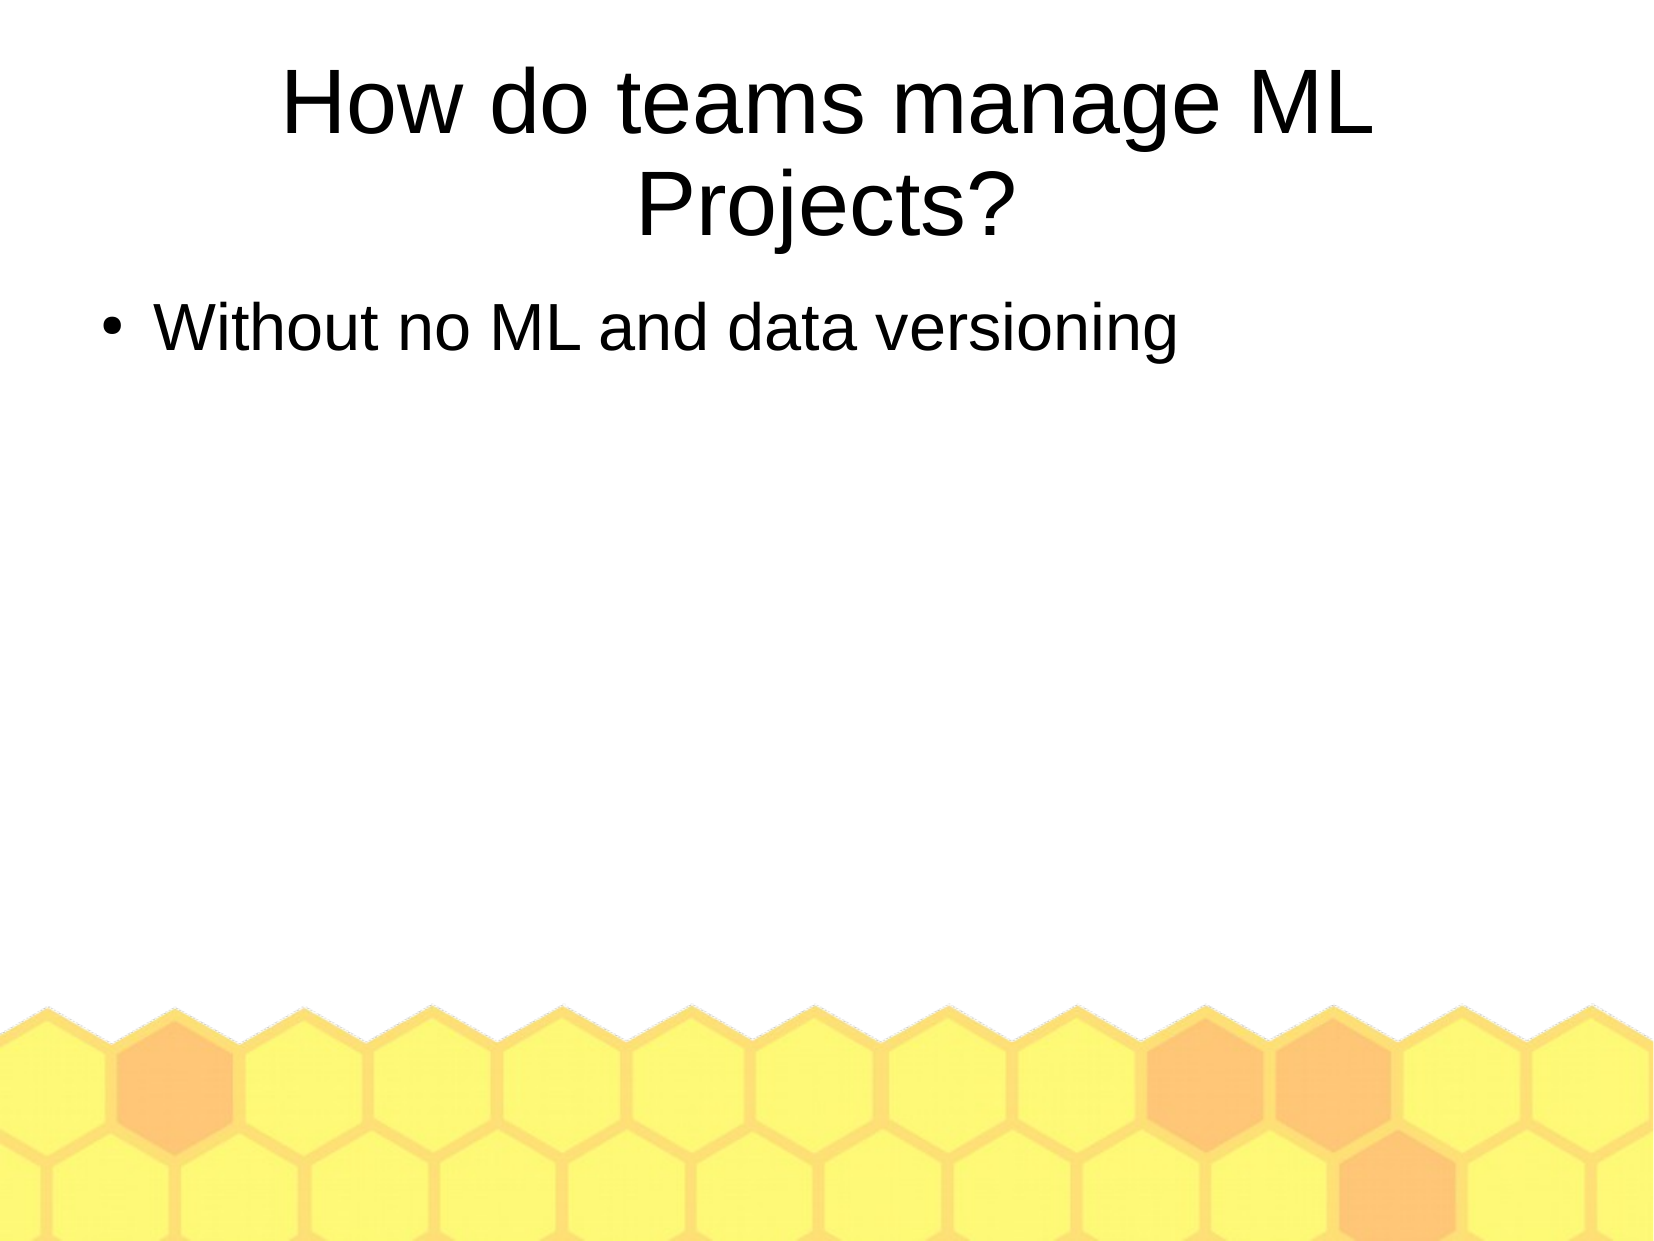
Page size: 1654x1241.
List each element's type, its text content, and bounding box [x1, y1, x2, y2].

title How do teams manage ML Projects? [82, 49, 1571, 257]
picture [0, 1001, 1654, 1241]
list Without no ML and data versioning [82, 290, 1571, 1010]
